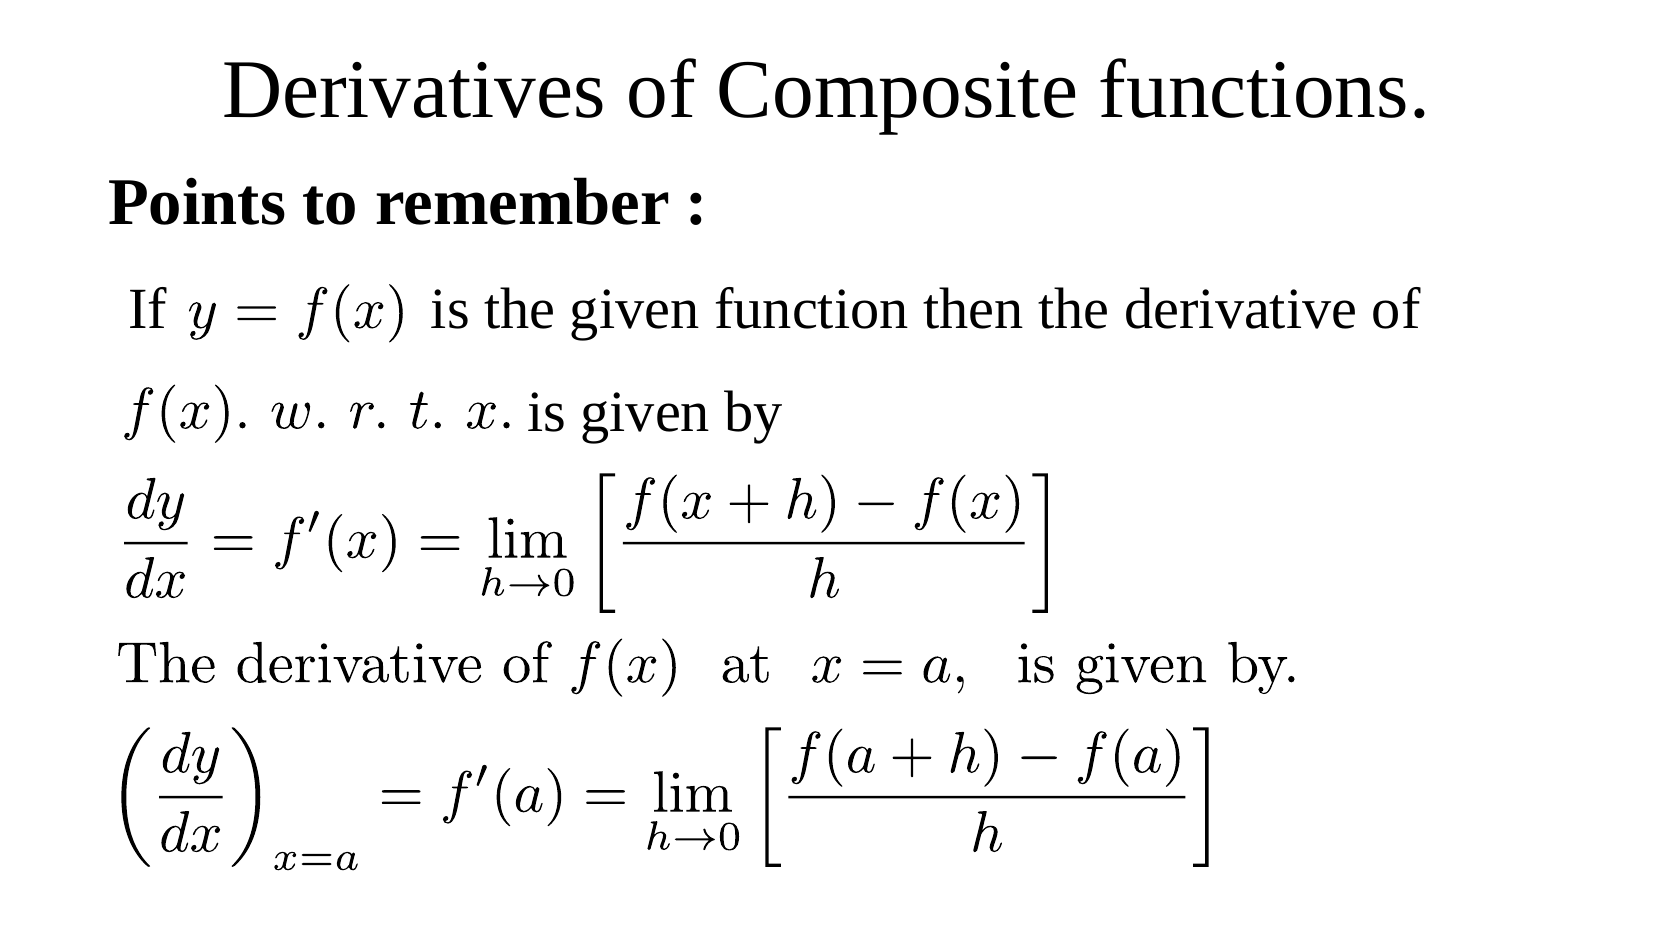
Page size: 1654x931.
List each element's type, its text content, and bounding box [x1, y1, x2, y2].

text_box [124, 384, 510, 443]
text_box [112, 727, 1209, 871]
text_box [188, 284, 403, 343]
list Points to remember : If is the given function then the derivative of is given by [41, 165, 1601, 886]
text_box [118, 638, 1295, 697]
text_box [124, 473, 1048, 613]
title Derivatives of Composite functions. [82, 37, 1571, 142]
